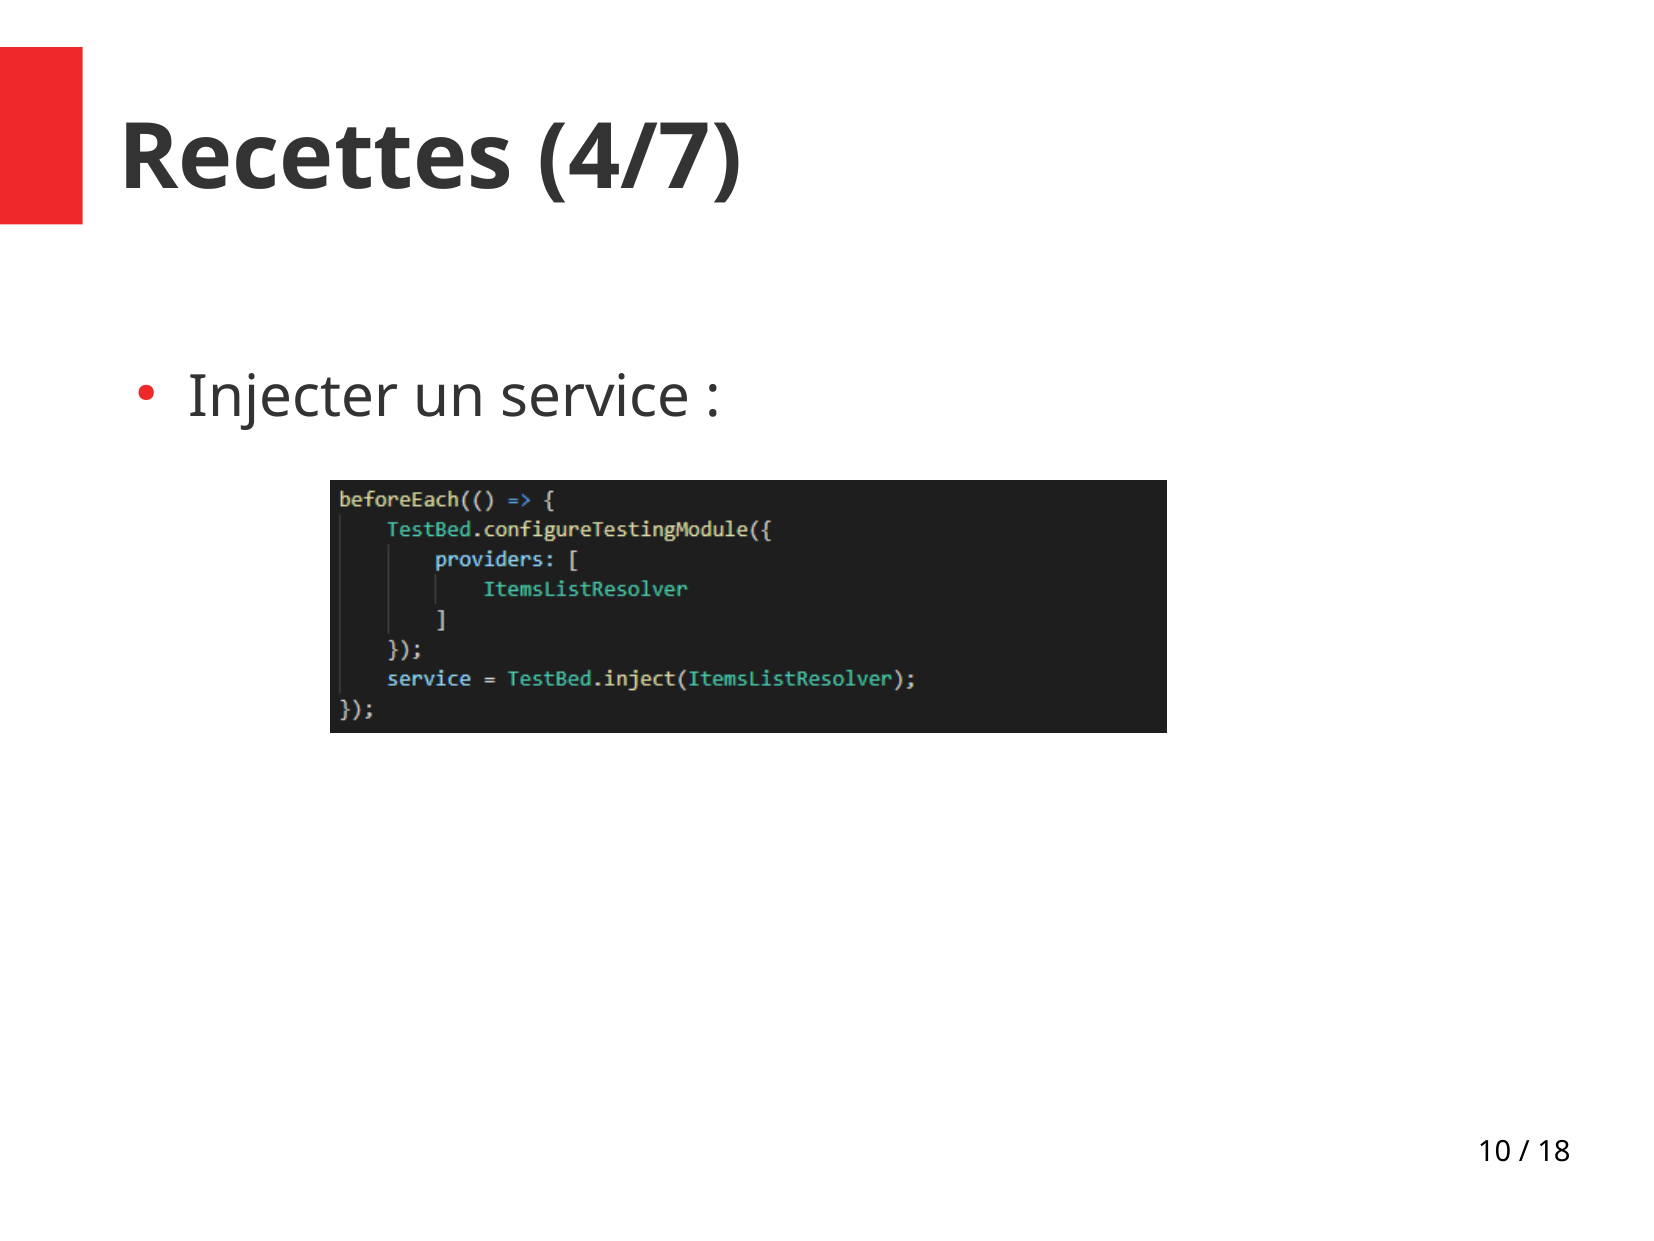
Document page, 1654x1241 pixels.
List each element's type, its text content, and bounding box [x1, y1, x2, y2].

picture [330, 480, 1167, 733]
list Injecter un service : [118, 354, 1536, 1074]
title Recettes (4/7) [118, 49, 1571, 257]
